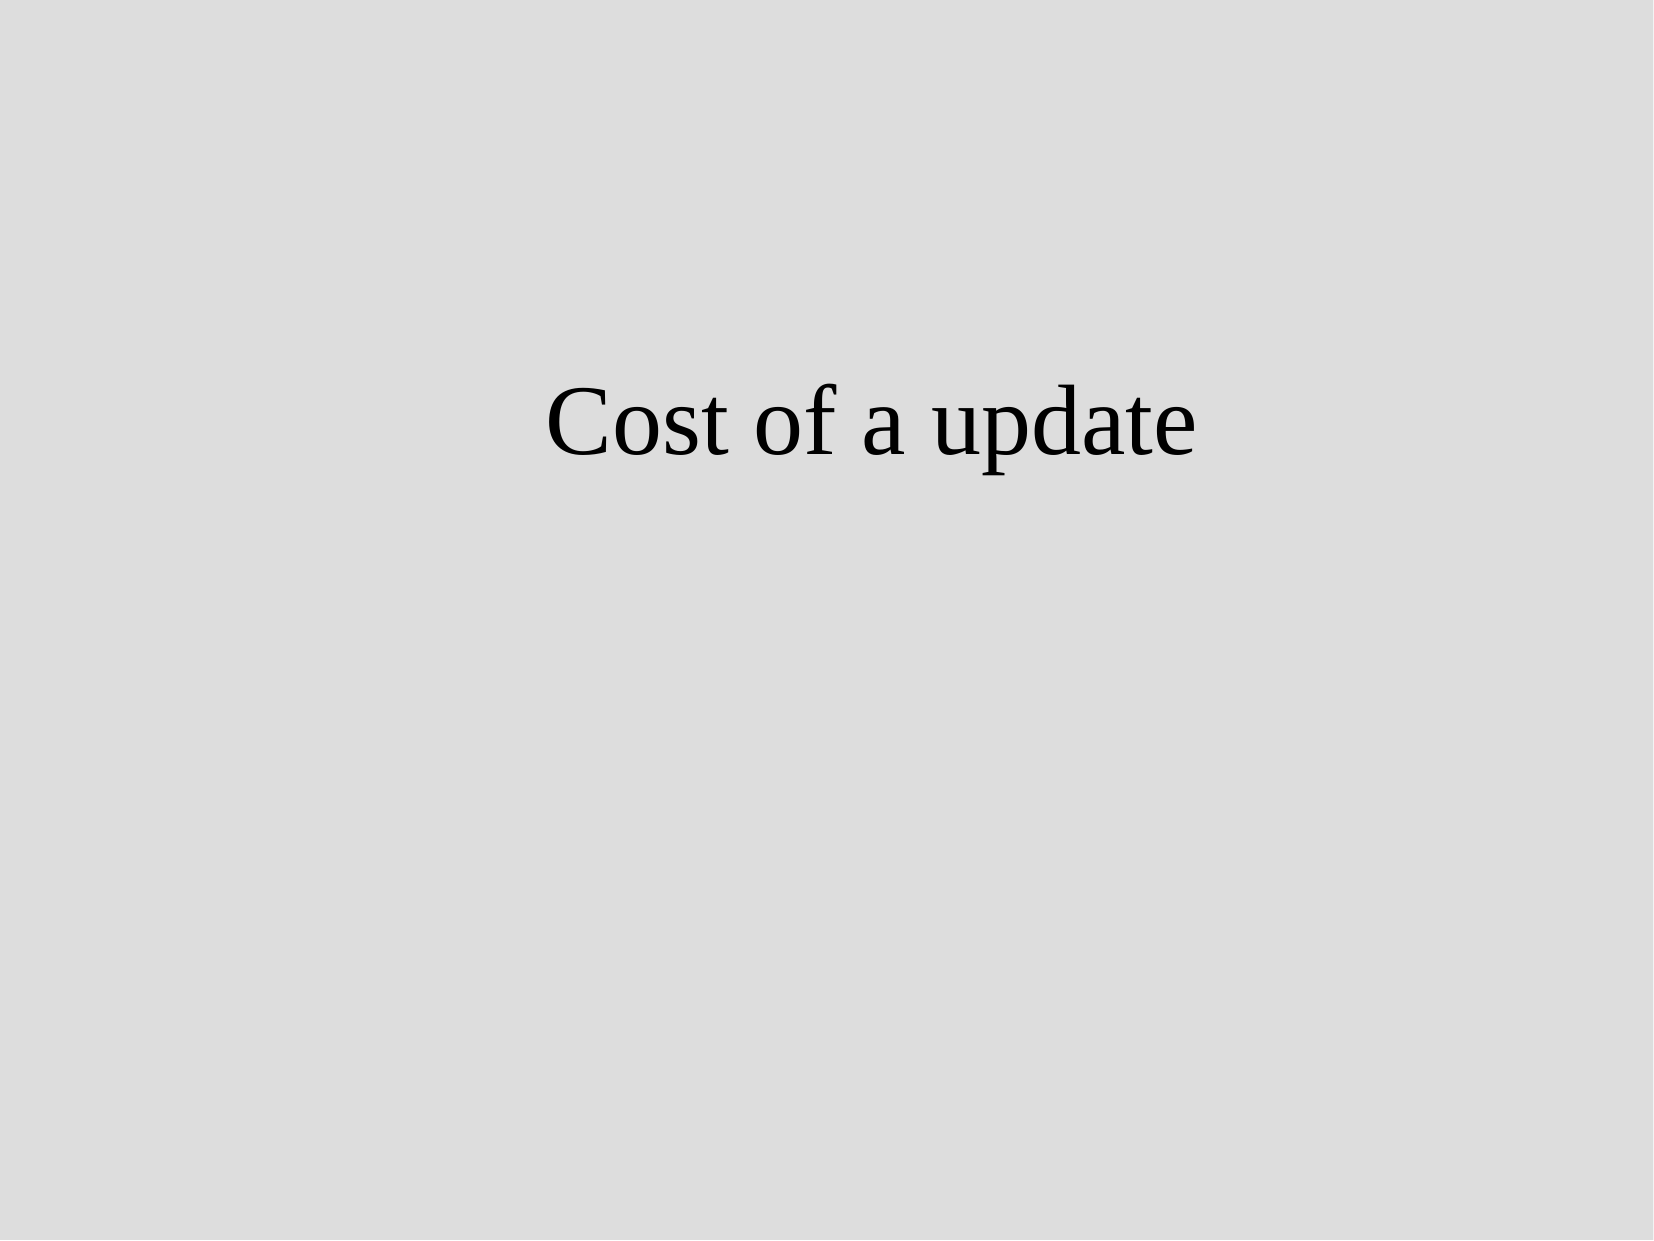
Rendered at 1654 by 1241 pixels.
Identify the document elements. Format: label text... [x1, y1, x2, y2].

text_box Cost of a update [271, 357, 1473, 484]
subtitle [82, 49, 1571, 1010]
